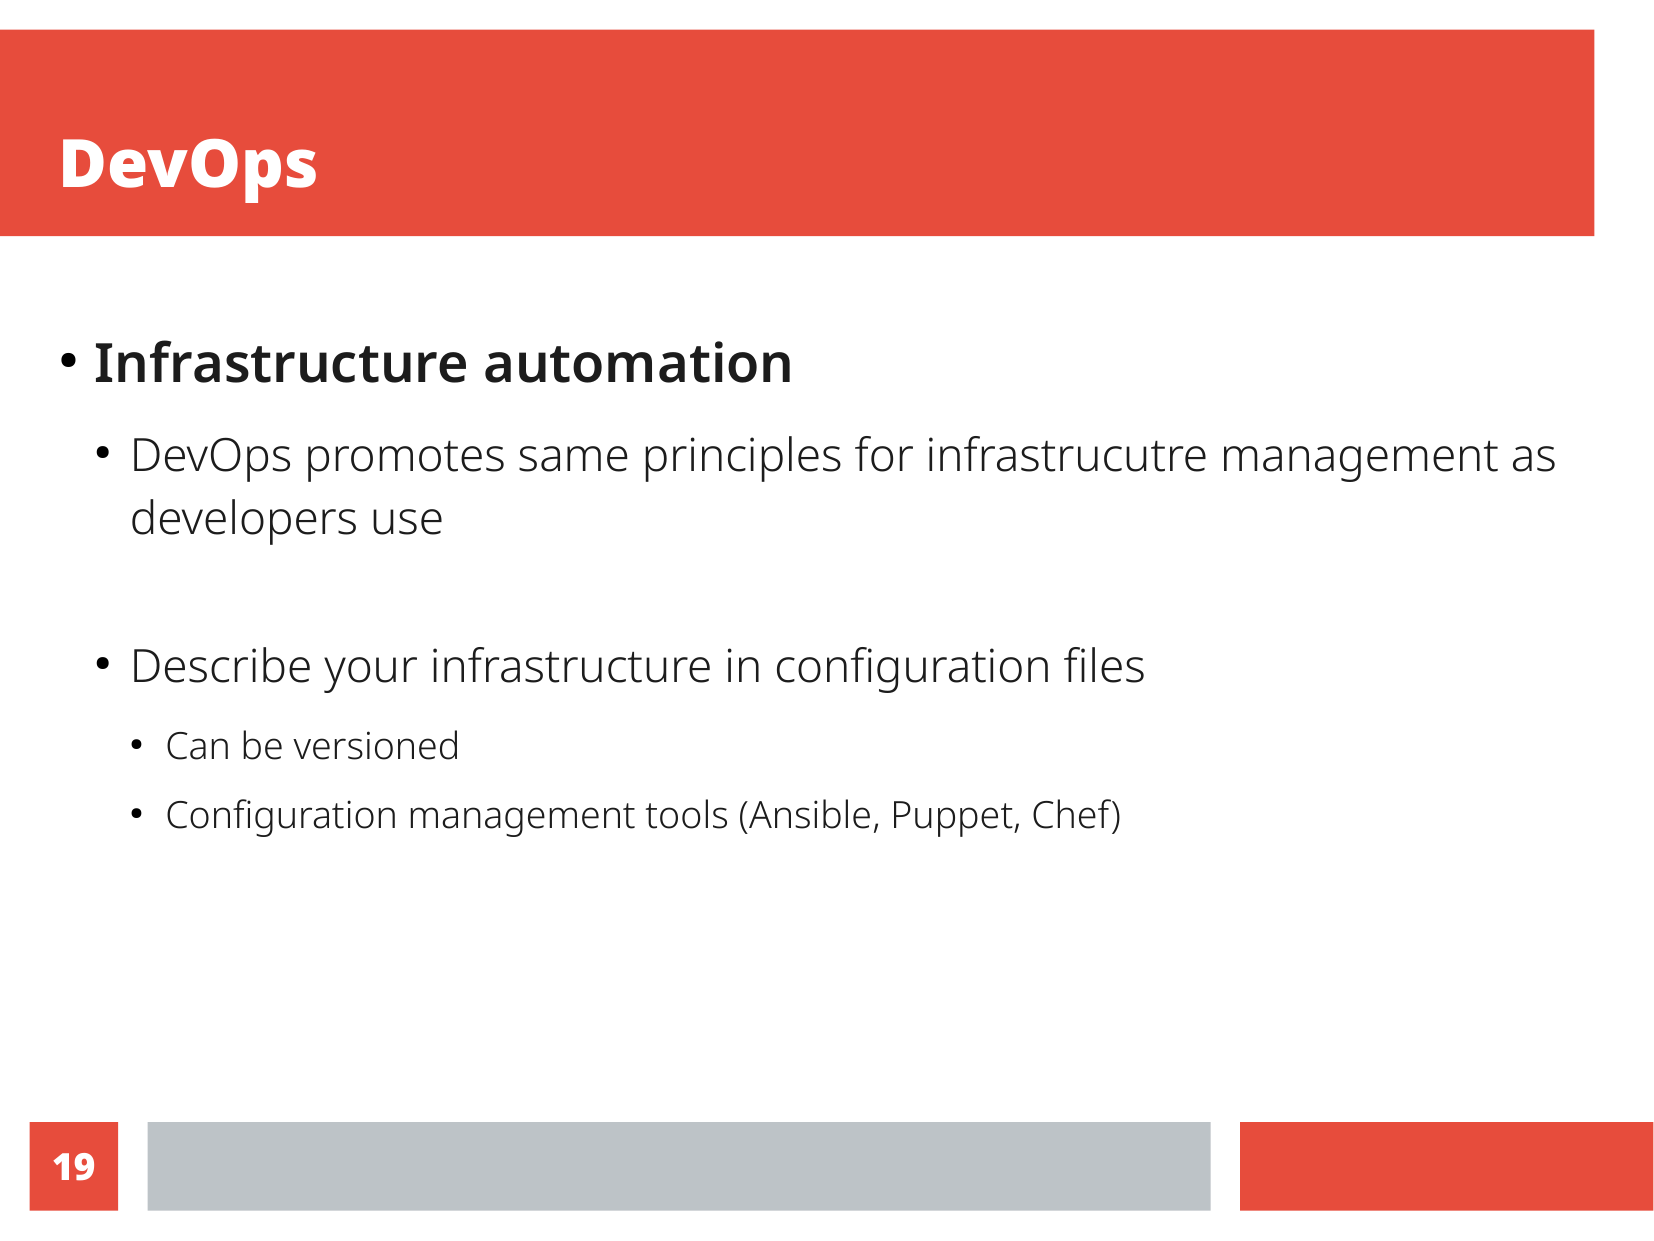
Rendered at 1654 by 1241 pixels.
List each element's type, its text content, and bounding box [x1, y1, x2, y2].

title DevOps [59, 59, 1595, 207]
list Infrastructure automation DevOps promotes same principles for infrastrucutre management as developers use Describe your infrastructure in configuration files Can be versioned Configuration management tools (Ansible, Puppet, Chef) [59, 324, 1565, 1093]
